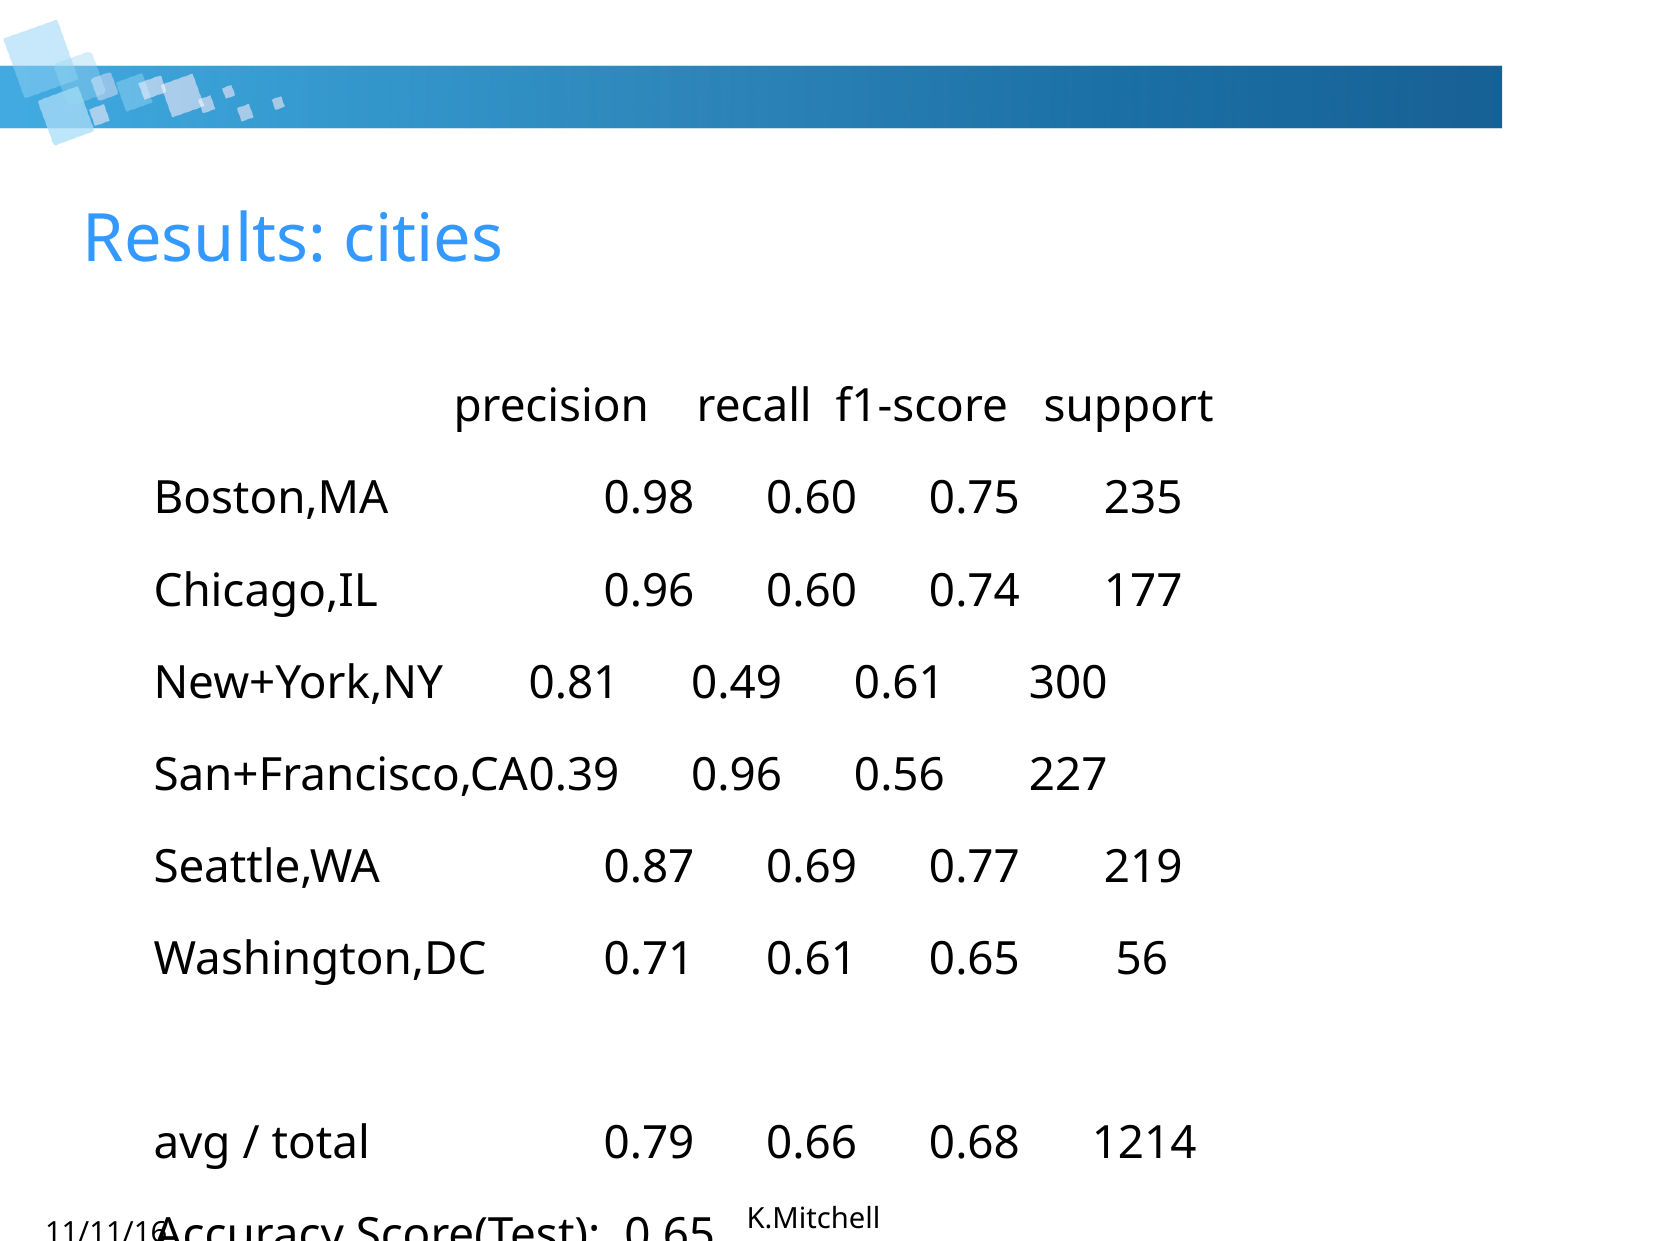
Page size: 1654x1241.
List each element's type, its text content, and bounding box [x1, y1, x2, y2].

list precision recall f1-score support Boston,MA 0.98 0.60 0.75 235 Chicago,IL 0.96 0.60 0.74 177 New+York,NY 0.81 0.49 0.61 300 San+Francisco,CA 0.39 0.96 0.56 227 Seattle,WA 0.87 0.69 0.77 219 Washington,DC 0.71 0.61 0.65 56 avg / total 0.79 0.66 0.68 1214 Accuracy Score(Test): 0.65 [82, 372, 1571, 1172]
title Results: cities [82, 132, 1571, 340]
picture [0, 7, 1503, 1133]
